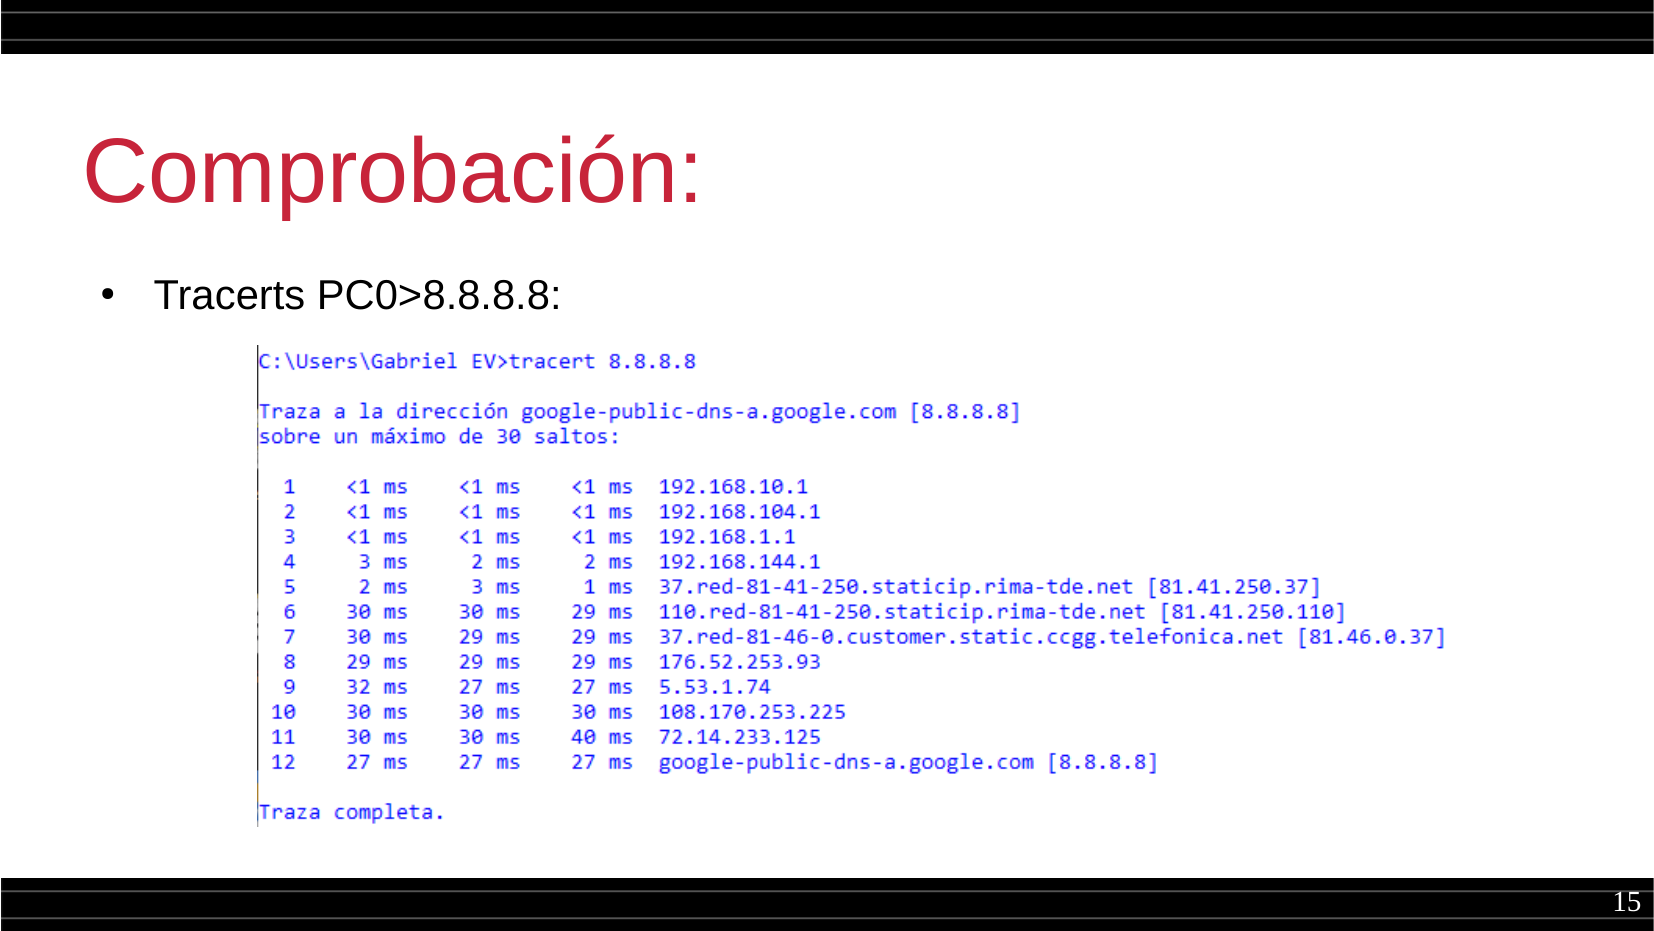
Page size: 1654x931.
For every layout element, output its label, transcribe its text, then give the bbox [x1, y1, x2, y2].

picture [1, 878, 1654, 931]
picture [1, 0, 1654, 54]
title Comprobación: [82, 92, 1571, 249]
list Tracerts PC0>8.8.8.8: [82, 271, 1571, 758]
picture [257, 345, 1453, 827]
